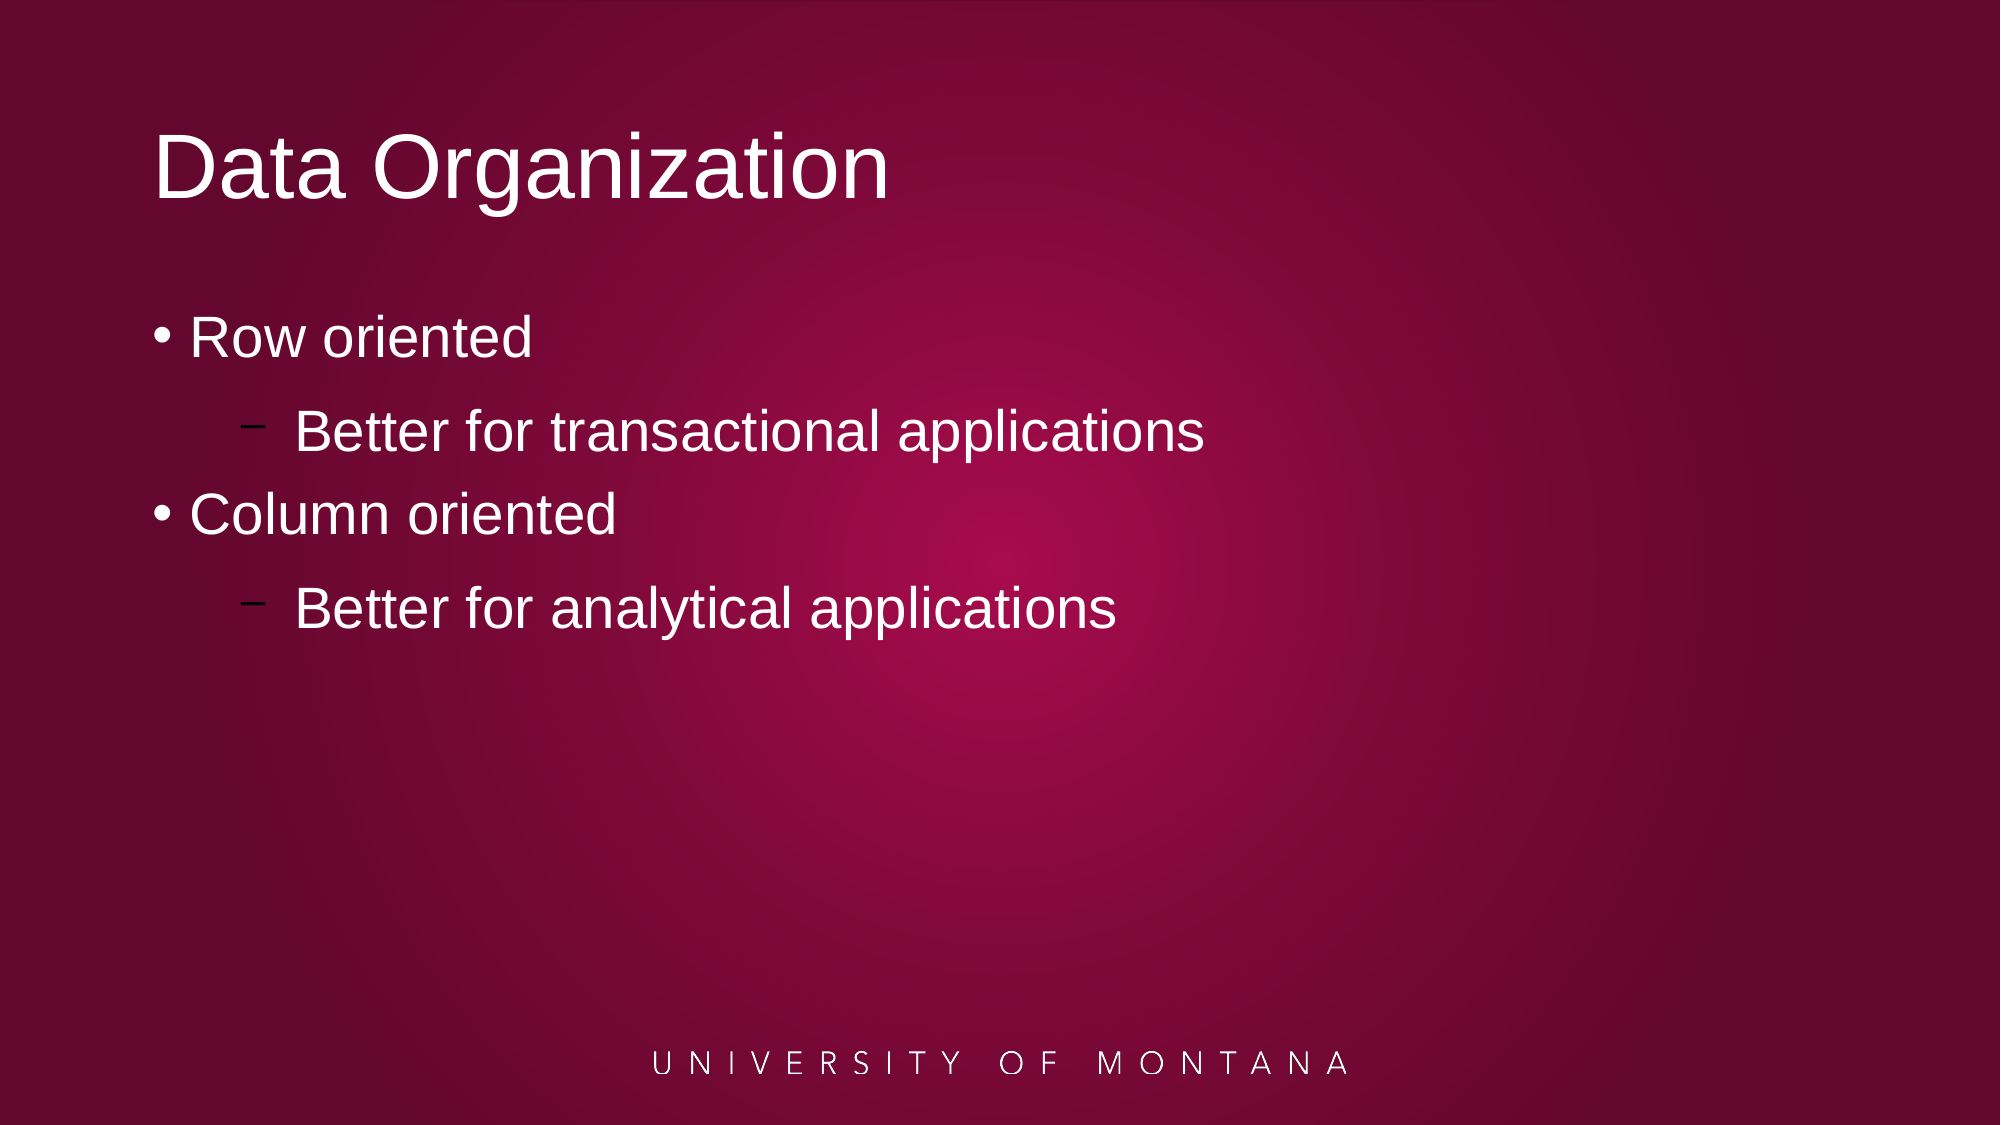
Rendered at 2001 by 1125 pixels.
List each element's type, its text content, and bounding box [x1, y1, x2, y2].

list Row oriented Better for transactional applications Column oriented Better for analytical applications [137, 299, 1863, 1014]
picture [0, 0, 2000, 1125]
title Data Organization [137, 59, 1863, 278]
